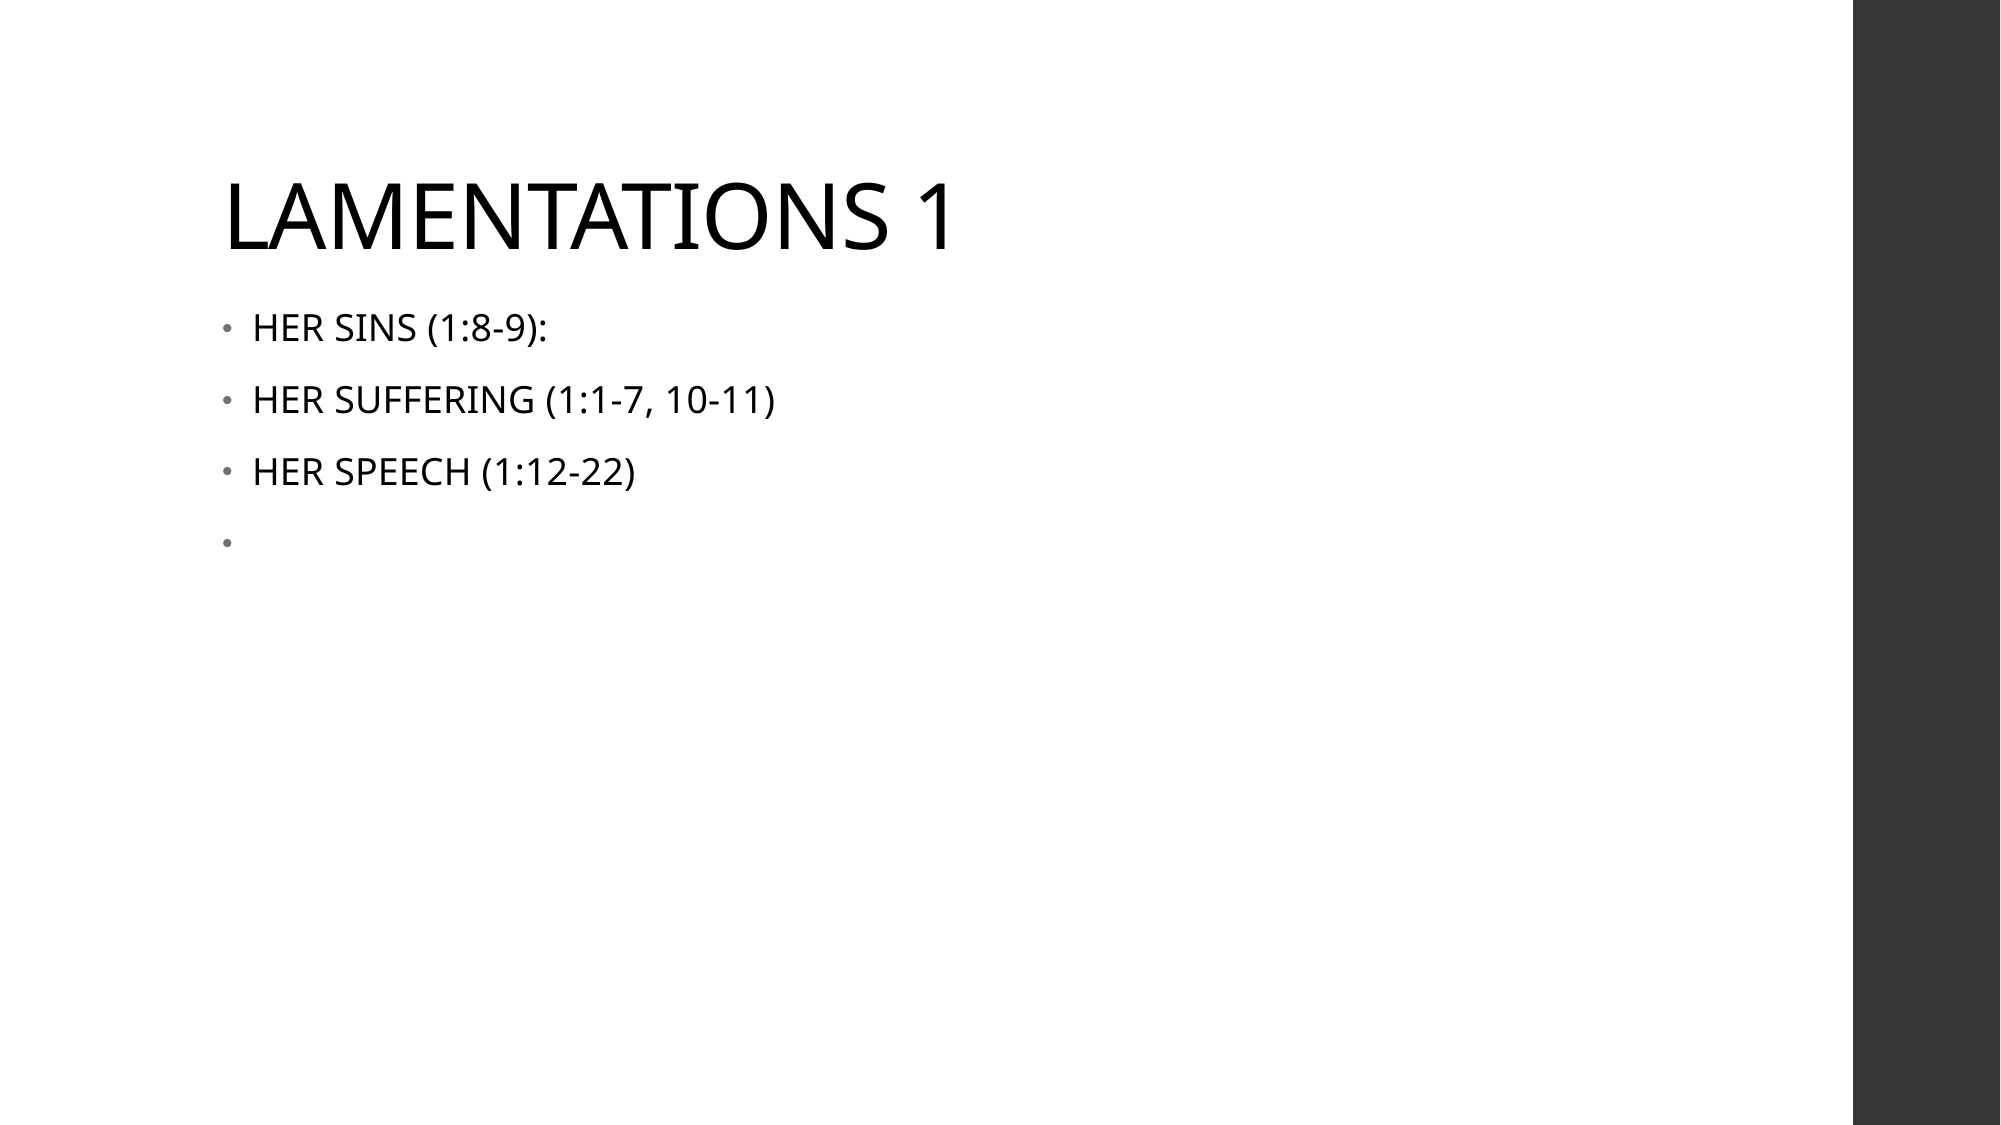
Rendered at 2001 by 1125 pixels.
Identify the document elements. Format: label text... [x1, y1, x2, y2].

title LAMENTATIONS 1 [206, 60, 1797, 278]
list HER SINS (1:8-9): HER SUFFERING (1:1-7, 10-11) HER SPEECH (1:12-22) [206, 299, 1617, 1014]
